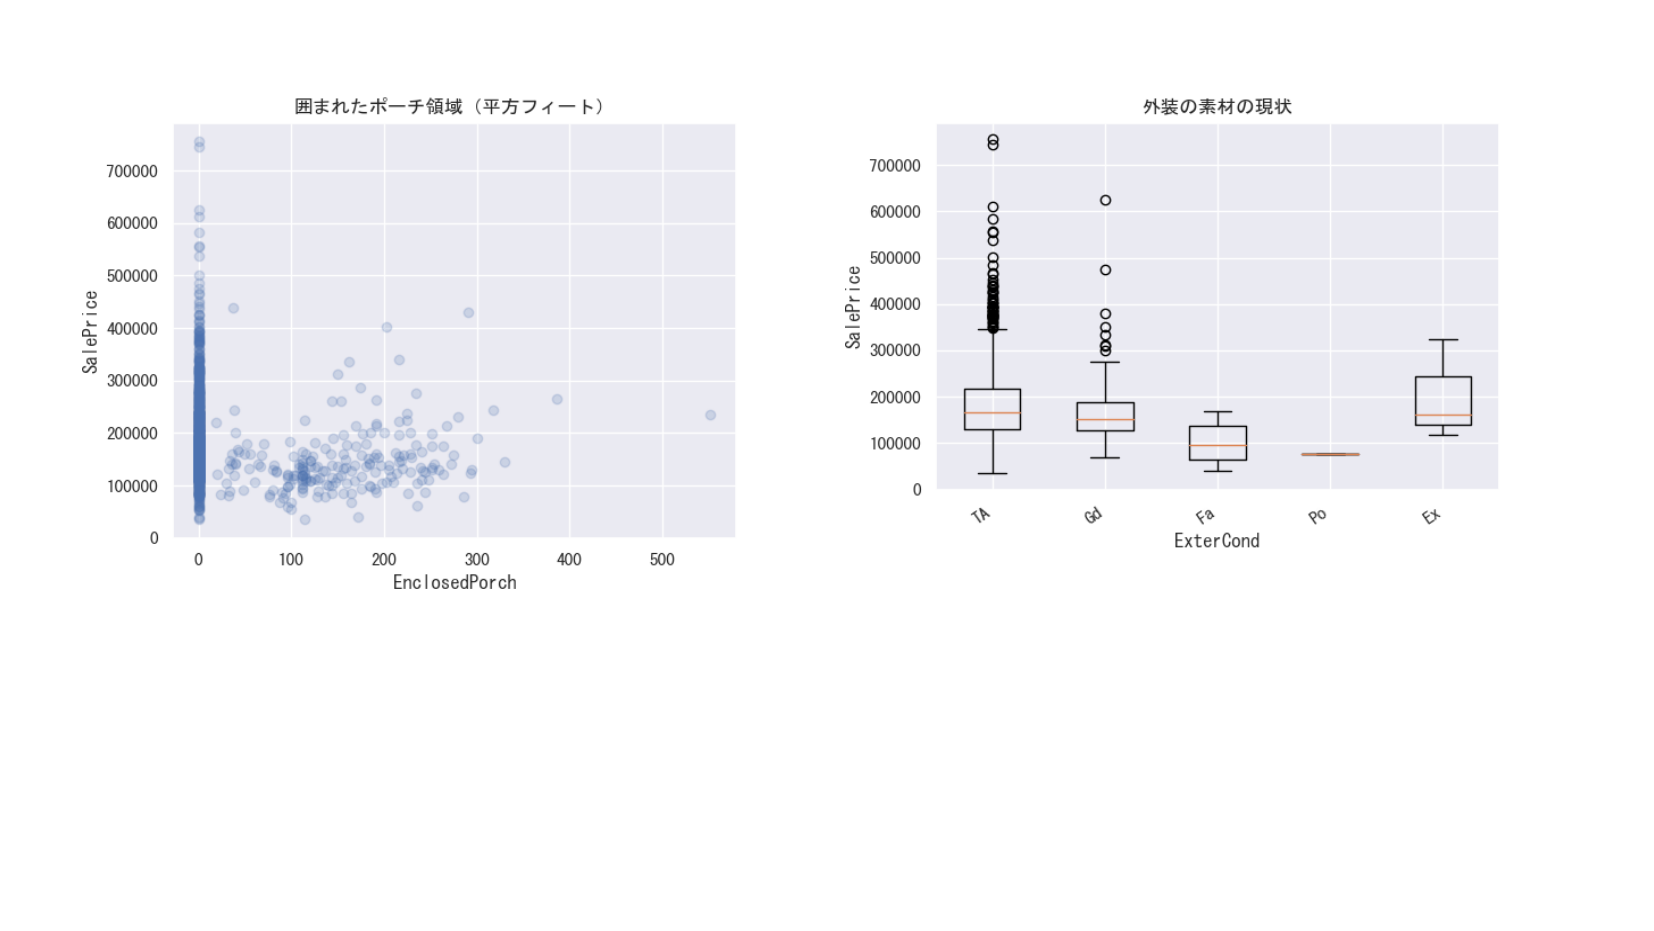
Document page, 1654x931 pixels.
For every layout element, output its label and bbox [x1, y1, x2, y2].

picture [82, 58, 809, 598]
picture [845, 58, 1572, 598]
